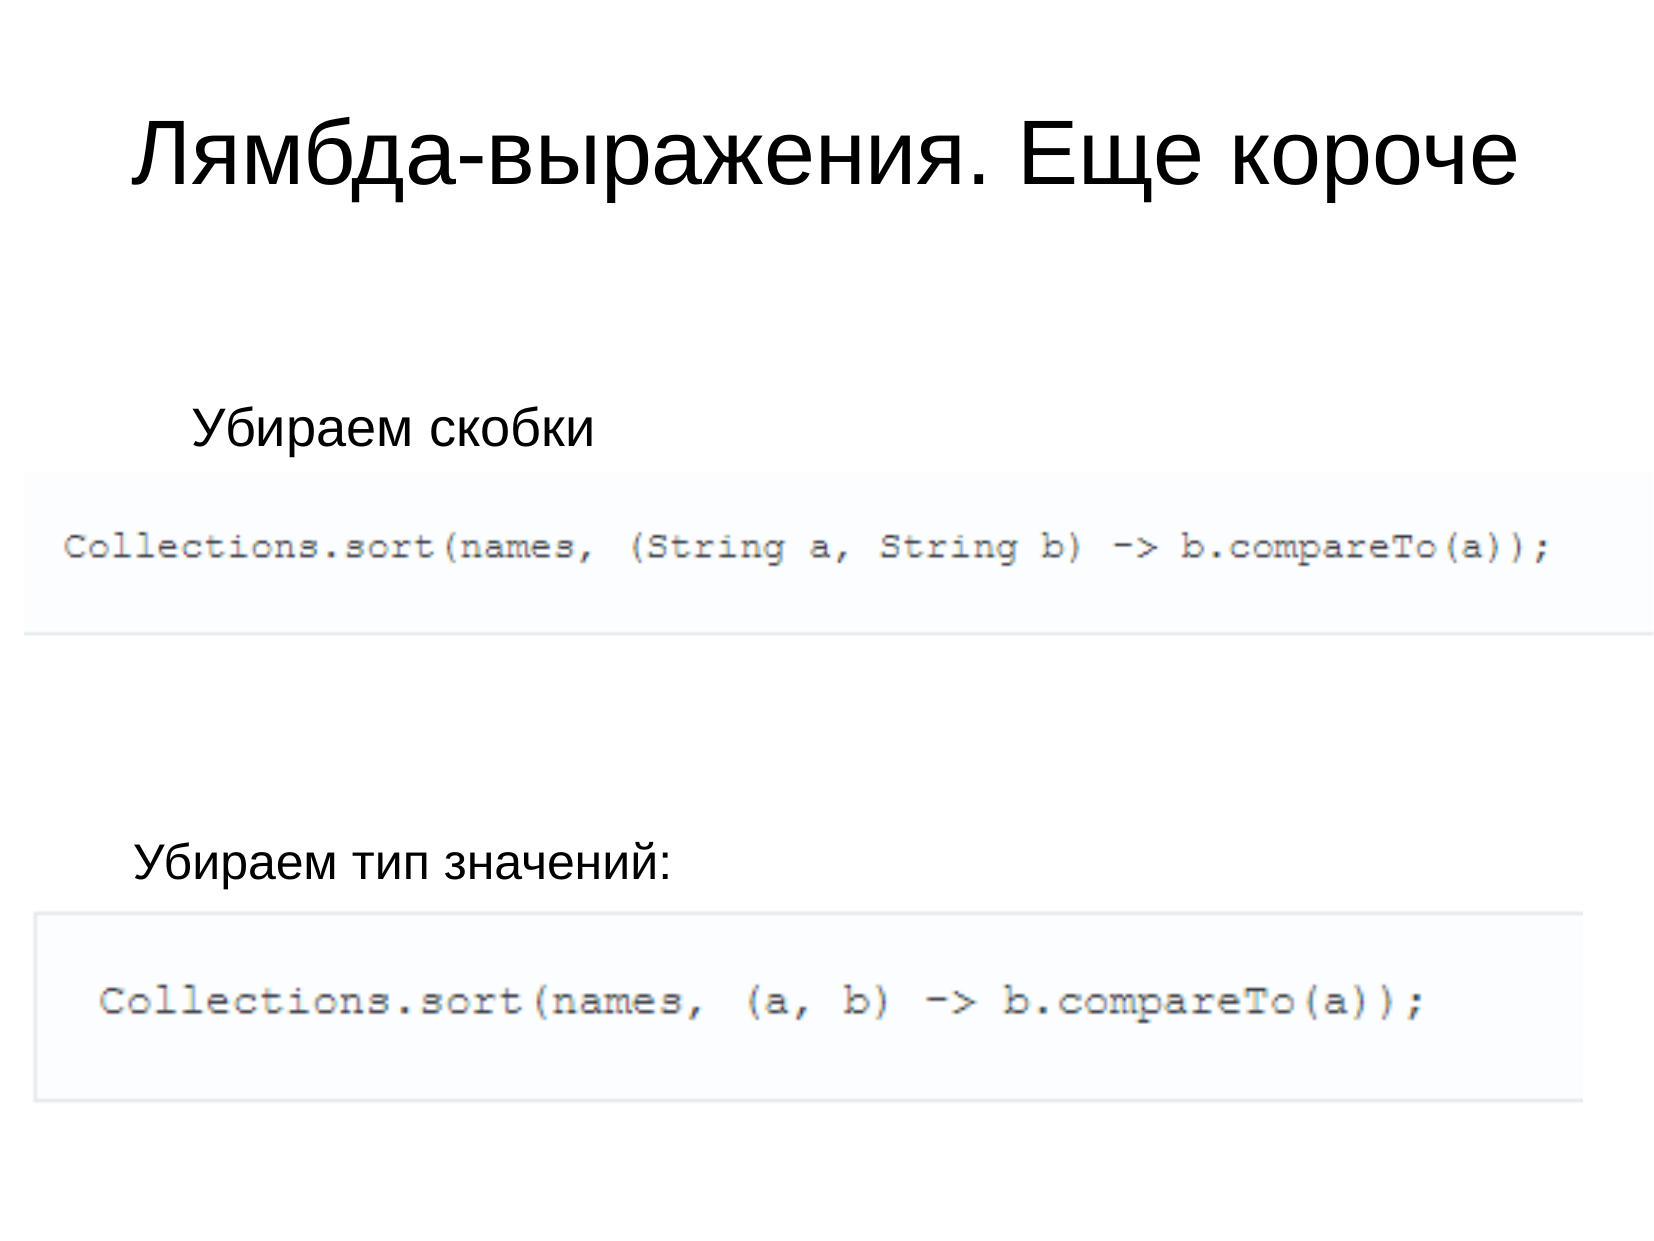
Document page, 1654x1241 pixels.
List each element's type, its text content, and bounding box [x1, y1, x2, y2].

picture [0, 897, 1583, 1117]
text_box Убираем скобки [177, 389, 612, 466]
picture [24, 472, 1654, 650]
title Лямбда-выражения. Еще короче [82, 49, 1571, 257]
text_box Убираем тип значений: [118, 826, 688, 898]
